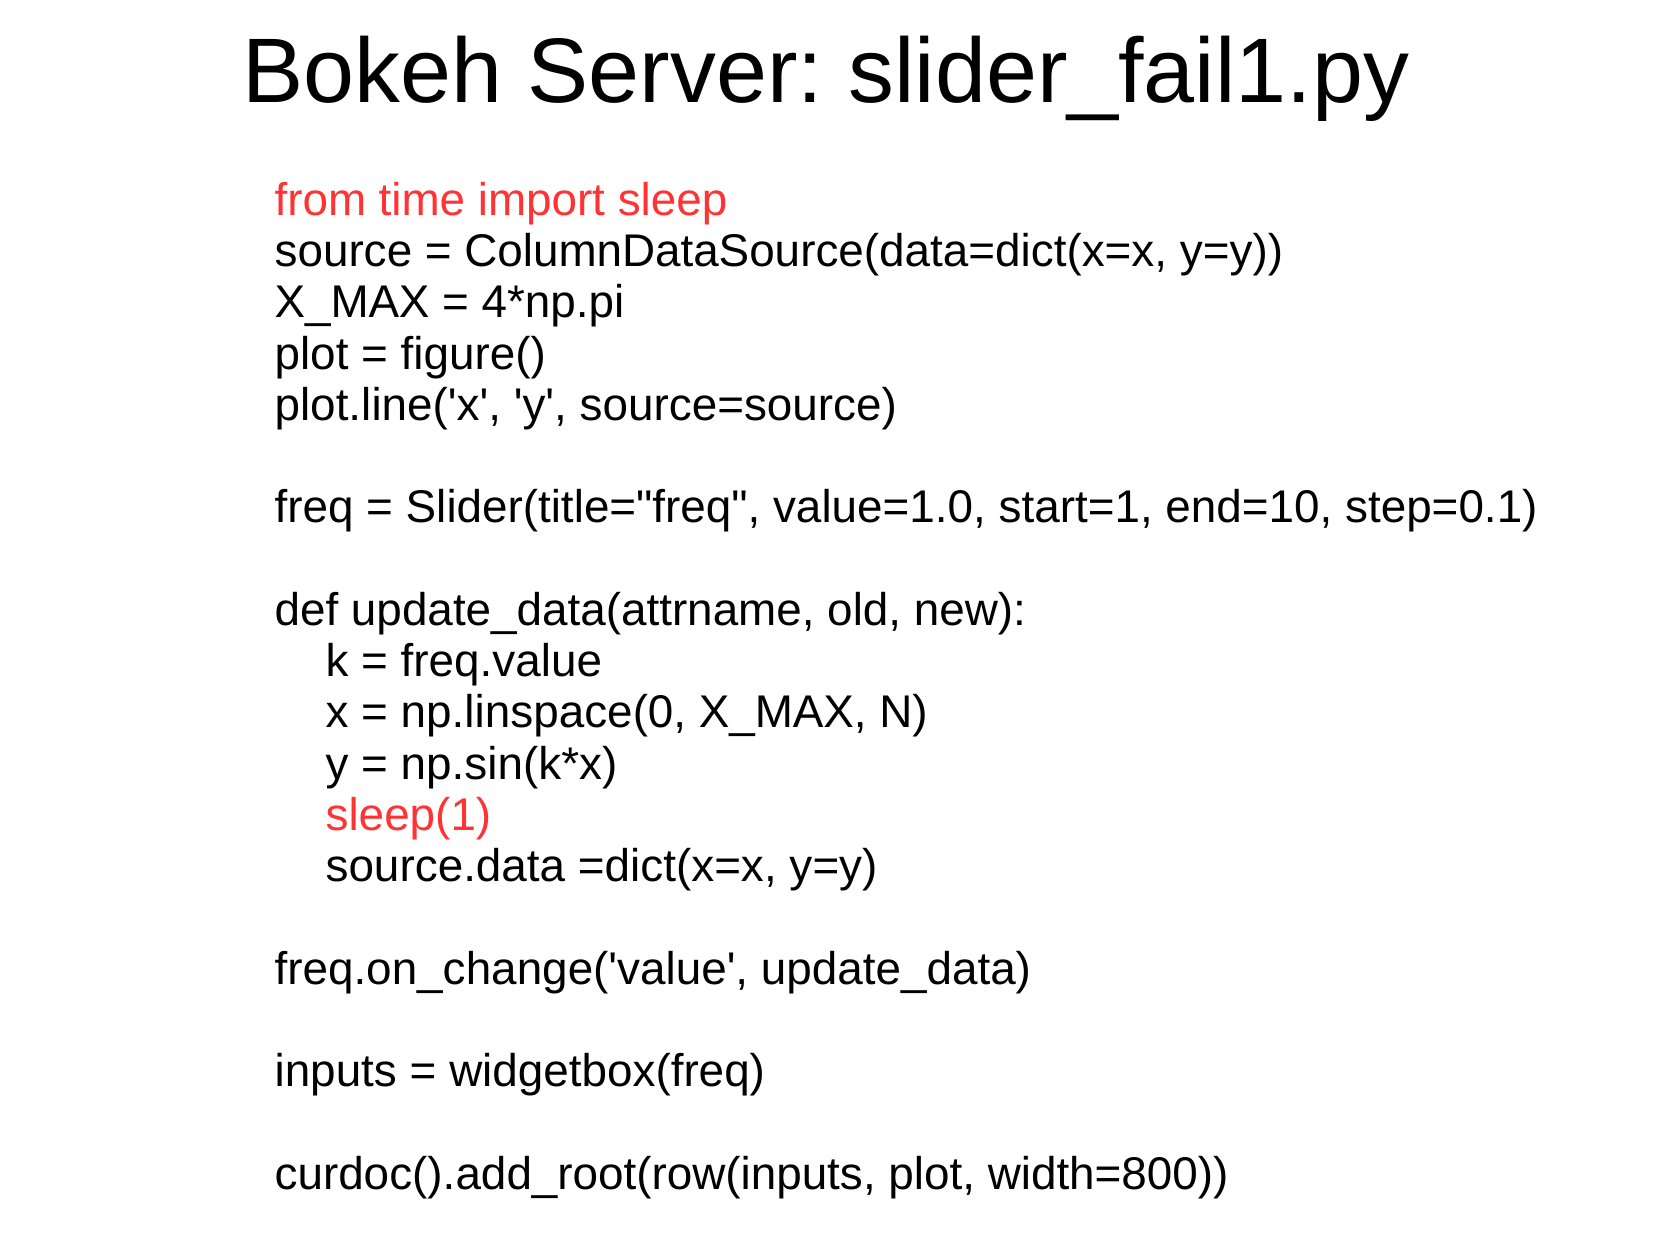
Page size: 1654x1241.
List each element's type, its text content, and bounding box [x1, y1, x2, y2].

text_box from time import sleep source = ColumnDataSource(data=dict(x=x, y=y)) X_MAX = 4*np.pi plot = figure() plot.line('x', 'y', source=source) freq = Slider(title="freq", value=1.0, start=1, end=10, step=0.1) def update_data(attrname, old, new): k = freq.value x = np.linspace(0, X_MAX, N) y = np.sin(k*x) sleep(1) source.data =dict(x=x, y=y) freq.on_change('value', update_data) inputs = widgetbox(freq) curdoc().add_root(row(inputs, plot, width=800)) [259, 166, 1607, 1241]
title Bokeh Server: slider_fail1.py [82, 0, 1571, 174]
